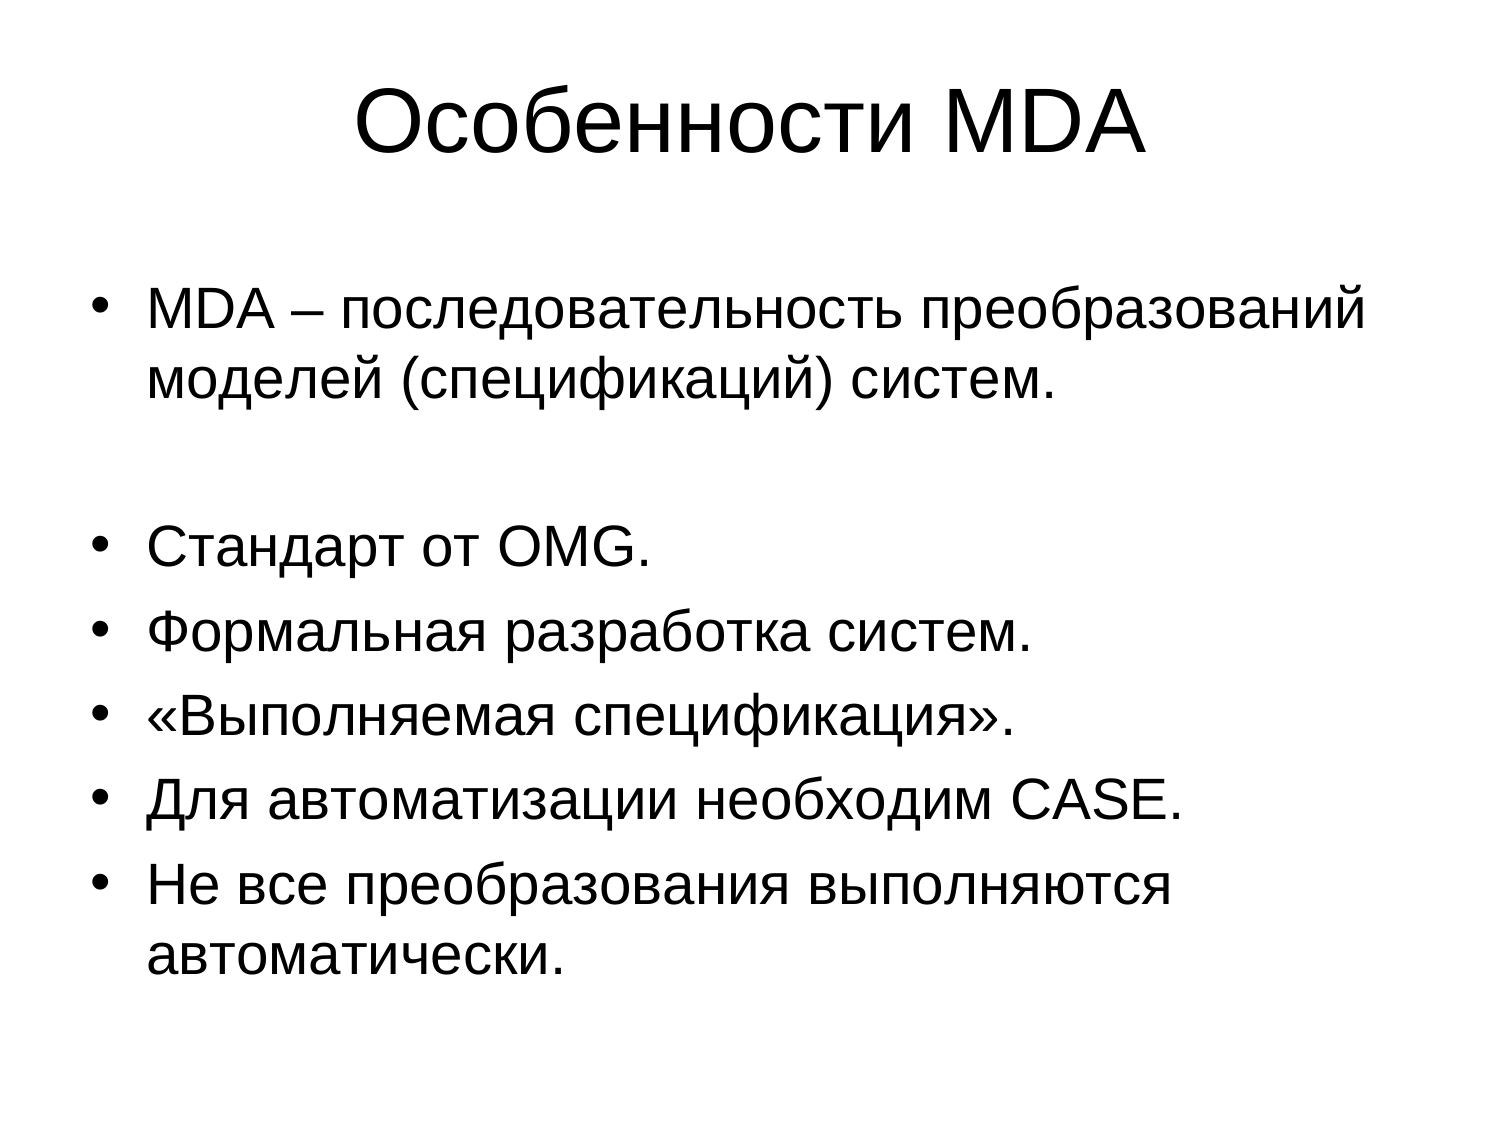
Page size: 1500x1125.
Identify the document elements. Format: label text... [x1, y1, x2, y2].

title Особенности MDA [75, 45, 1426, 188]
list MDA – последовательность преобразований моделей (спецификаций) систем. Стандарт от OMG. Формальная разработка систем. «Выполняемая спецификация». Для автоматизации необходим CASE. Не все преобразования выполняются автоматически. [75, 262, 1426, 1005]
